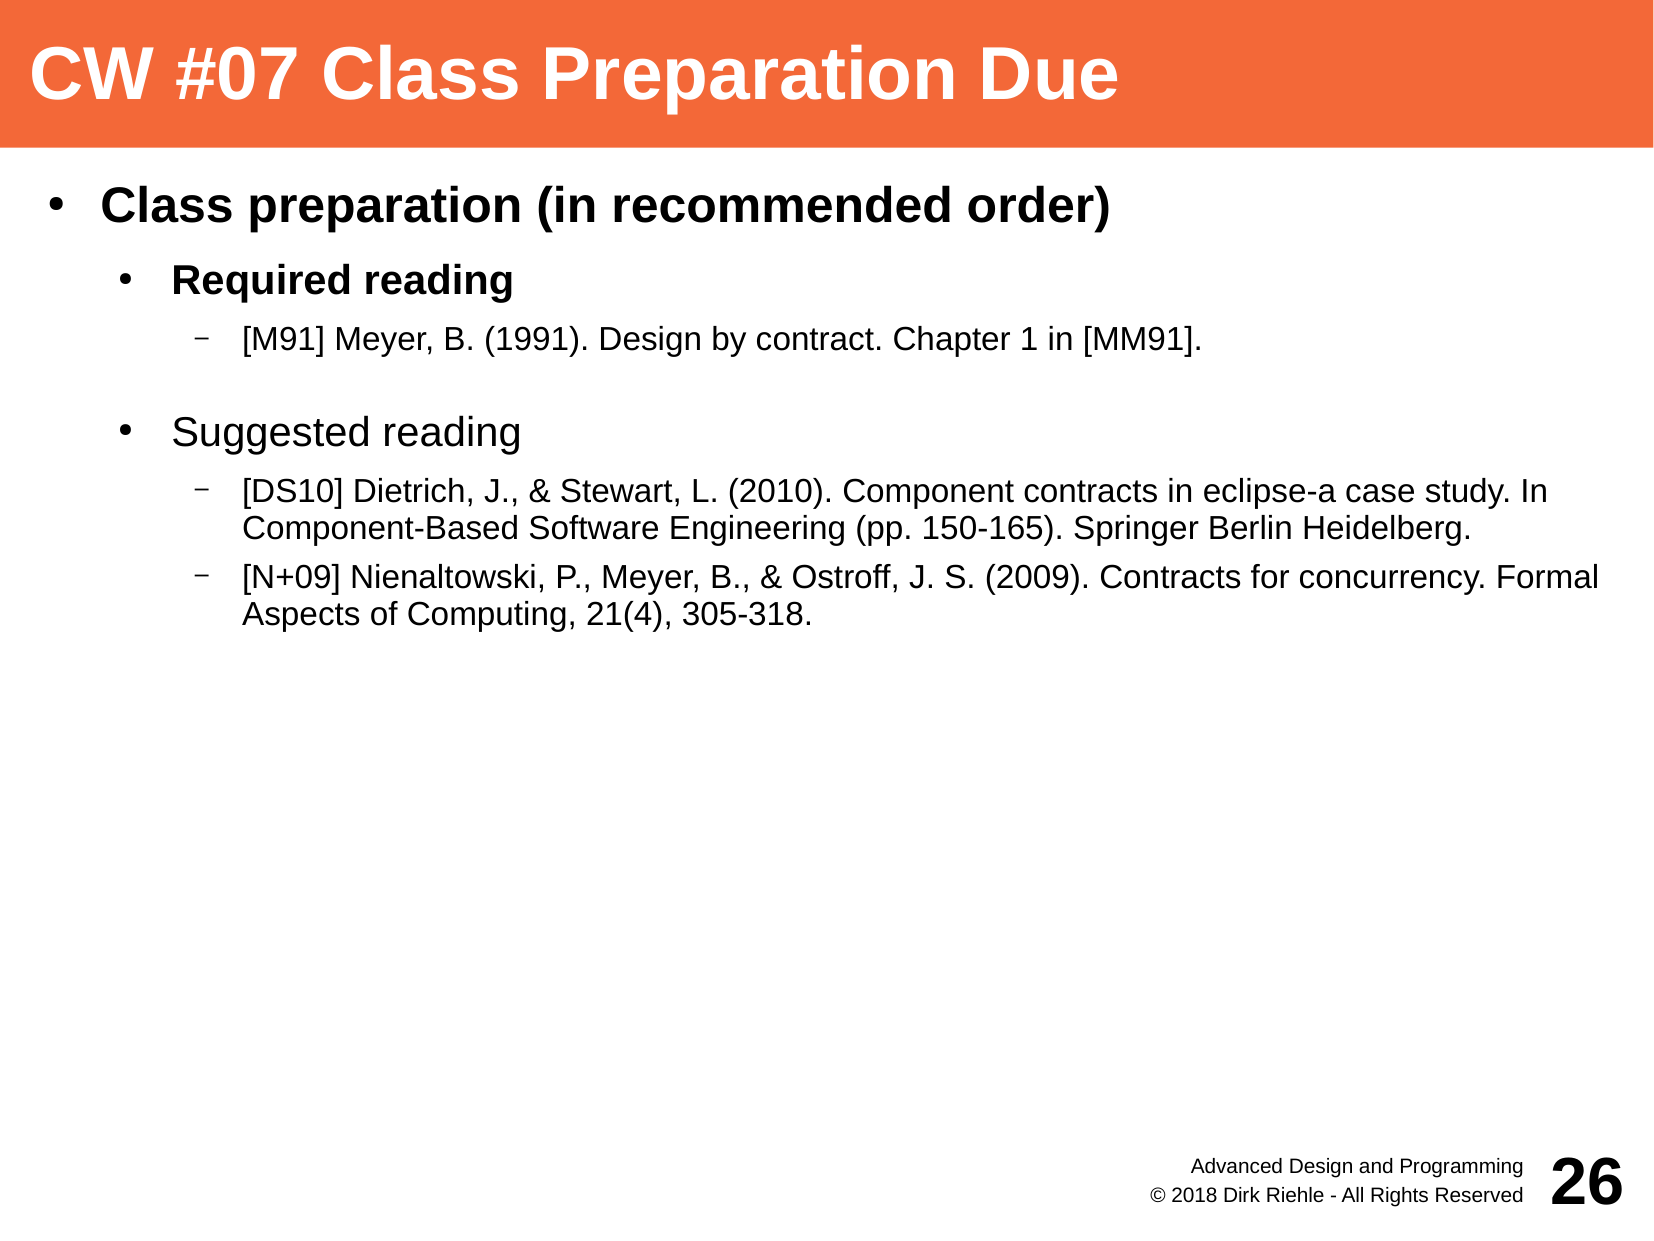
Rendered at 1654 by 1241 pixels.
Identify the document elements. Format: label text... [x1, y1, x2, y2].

title CW #07 Class Preparation Due [0, 0, 1654, 148]
list Class preparation (in recommended order) Required reading [M91] Meyer, B. (1991). Design by contract. Chapter 1 in [MM91]. Suggested reading [DS10] Dietrich, J., & Stewart, L. (2010). Component contracts in eclipse-a case study. In Component-Based Software Engineering (pp. 150-165). Springer Berlin Heidelberg. [N+09] Nienaltowski, P., Meyer, B., & Ostroff, J. S. (2009). Contracts for concurrency. Formal Aspects of Computing, 21(4), 305-318. [29, 177, 1625, 1211]
